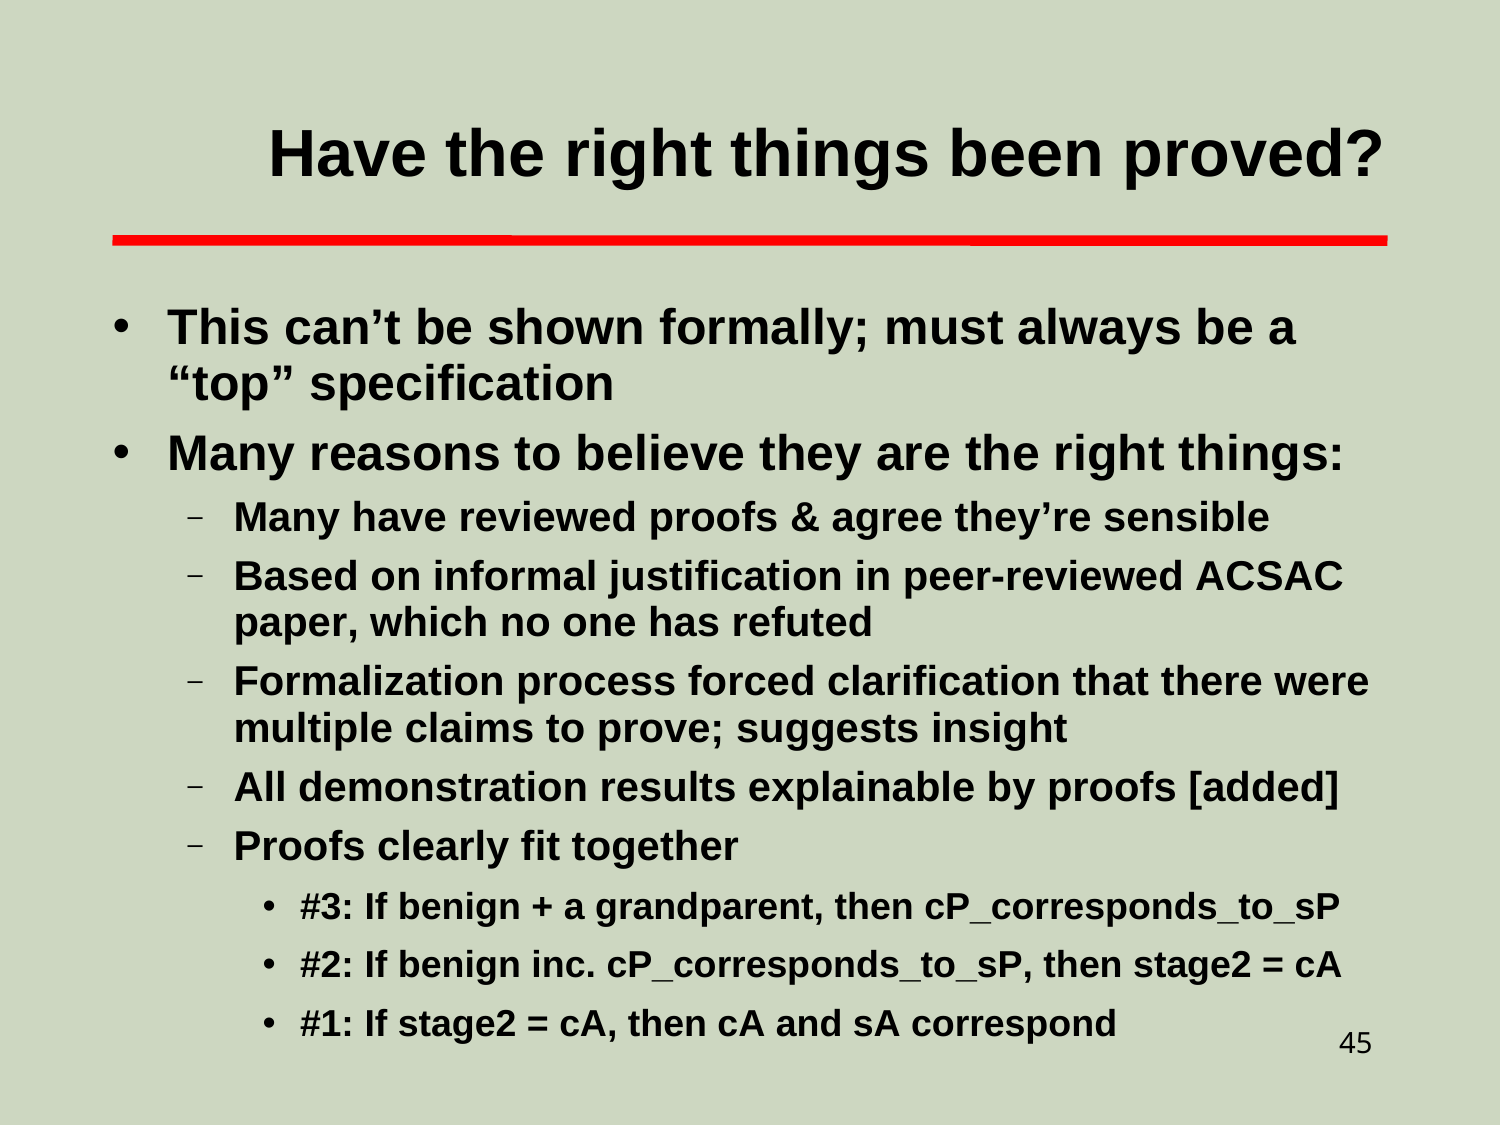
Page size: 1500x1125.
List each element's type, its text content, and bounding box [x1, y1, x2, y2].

title Have the right things been proved? [124, 93, 1387, 216]
list This can’t be shown formally; must always be a “top” specification Many reasons to believe they are the right things: Many have reviewed proofs & agree they’re sensible Based on informal justification in peer-reviewed ACSAC paper, which no one has refuted Formalization process forced clarification that there were multiple claims to prove; suggests insight All demonstration results explainable by proofs [added] Proofs clearly fit together #3: If benign + a grandparent, then cP_corresponds_to_sP #2: If benign inc. cP_corresponds_to_sP, then stage2 = cA #1: If stage2 = cA, then cA and sA correspond [112, 299, 1387, 1099]
